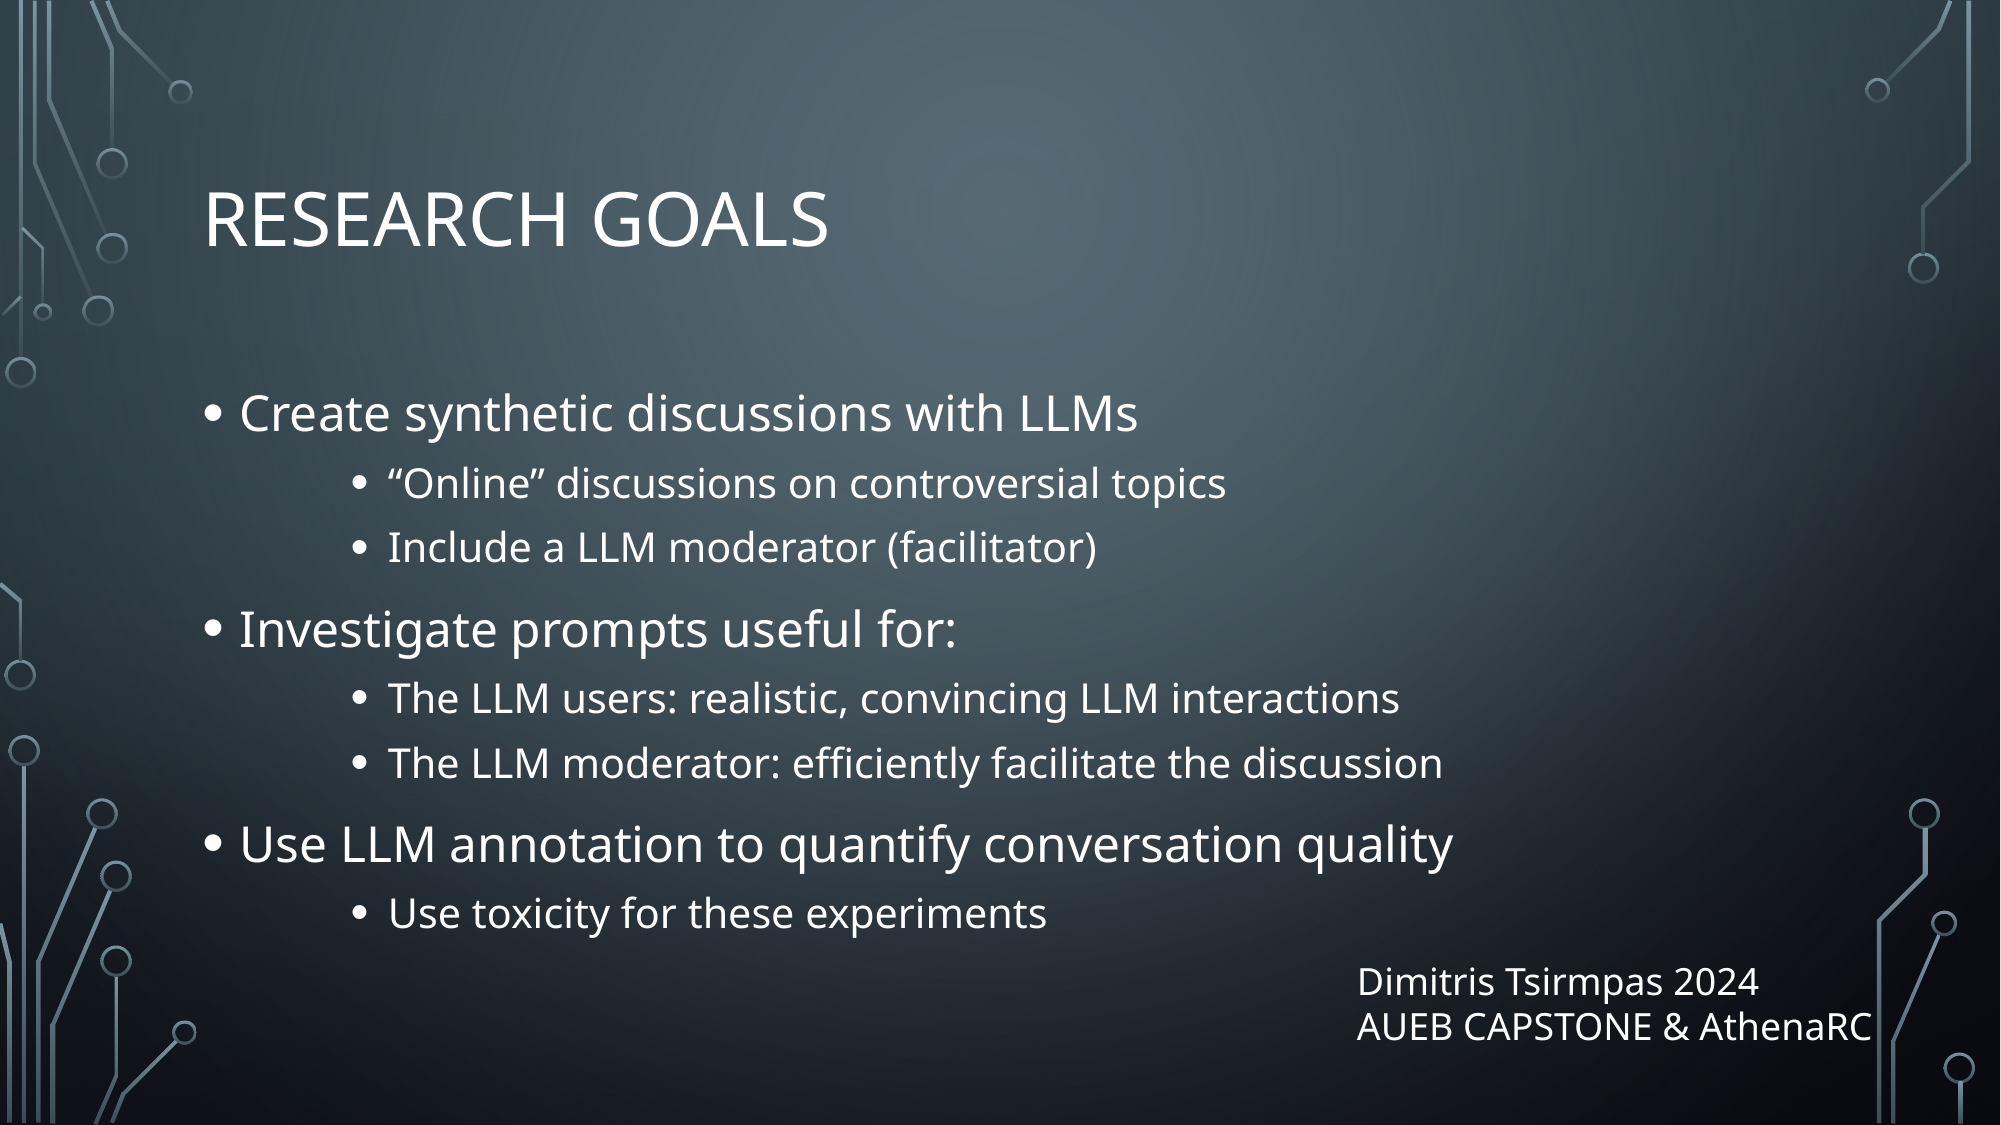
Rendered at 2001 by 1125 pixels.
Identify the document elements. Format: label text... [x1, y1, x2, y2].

list Create synthetic discussions with LLMs “Online” discussions on controversial topics Include a LLM moderator (facilitator) Investigate prompts useful for: The LLM users: realistic, convincing LLM interactions The LLM moderator: efficiently facilitate the discussion Use LLM annotation to quantify conversation quality Use toxicity for these experiments [187, 369, 1813, 951]
text_box Dimitris Tsirmpas 2024 AUEB CAPSTONE & AthenaRC [1341, 950, 1963, 1057]
title Research goals [187, 101, 1813, 344]
